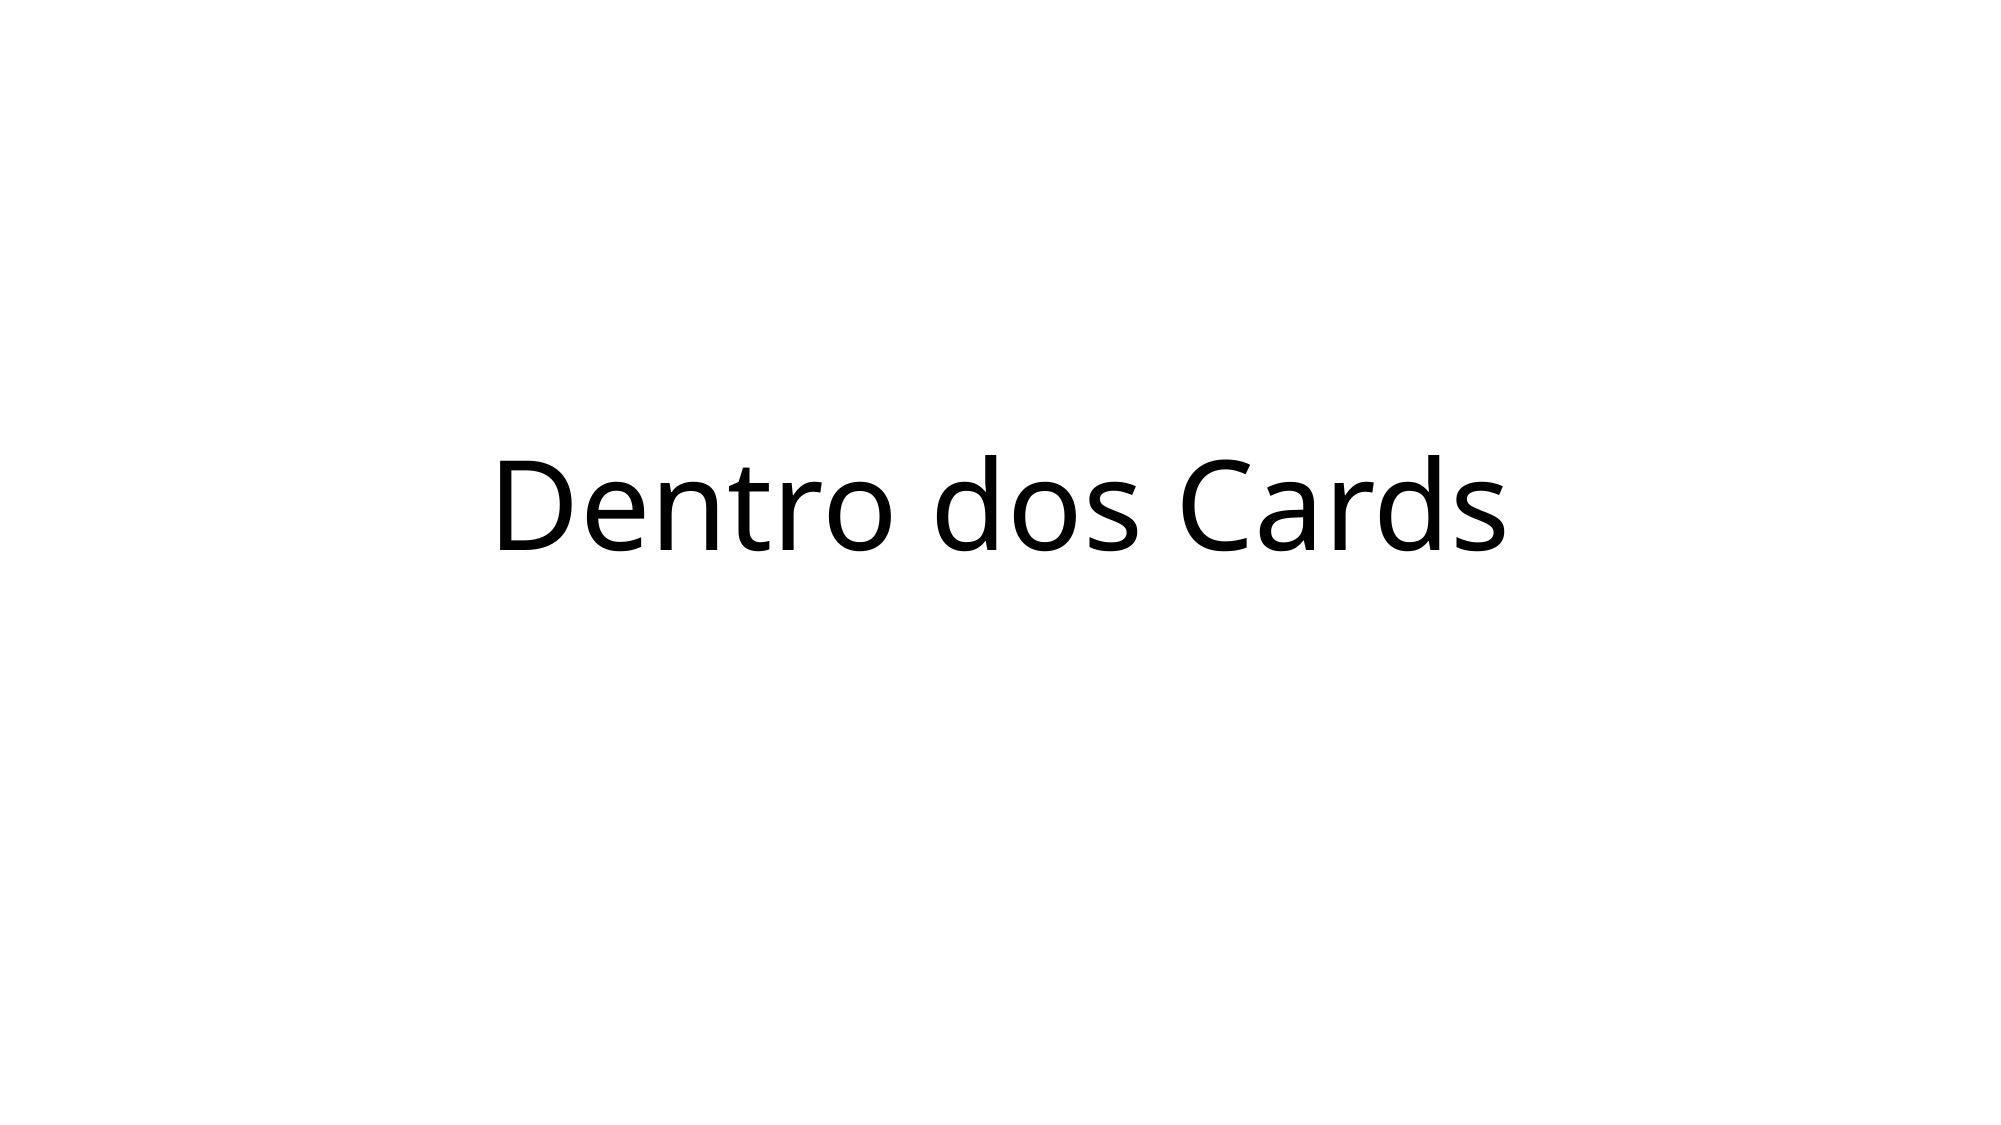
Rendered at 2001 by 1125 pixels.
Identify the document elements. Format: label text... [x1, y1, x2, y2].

title Dentro dos Cards [127, 193, 1873, 585]
